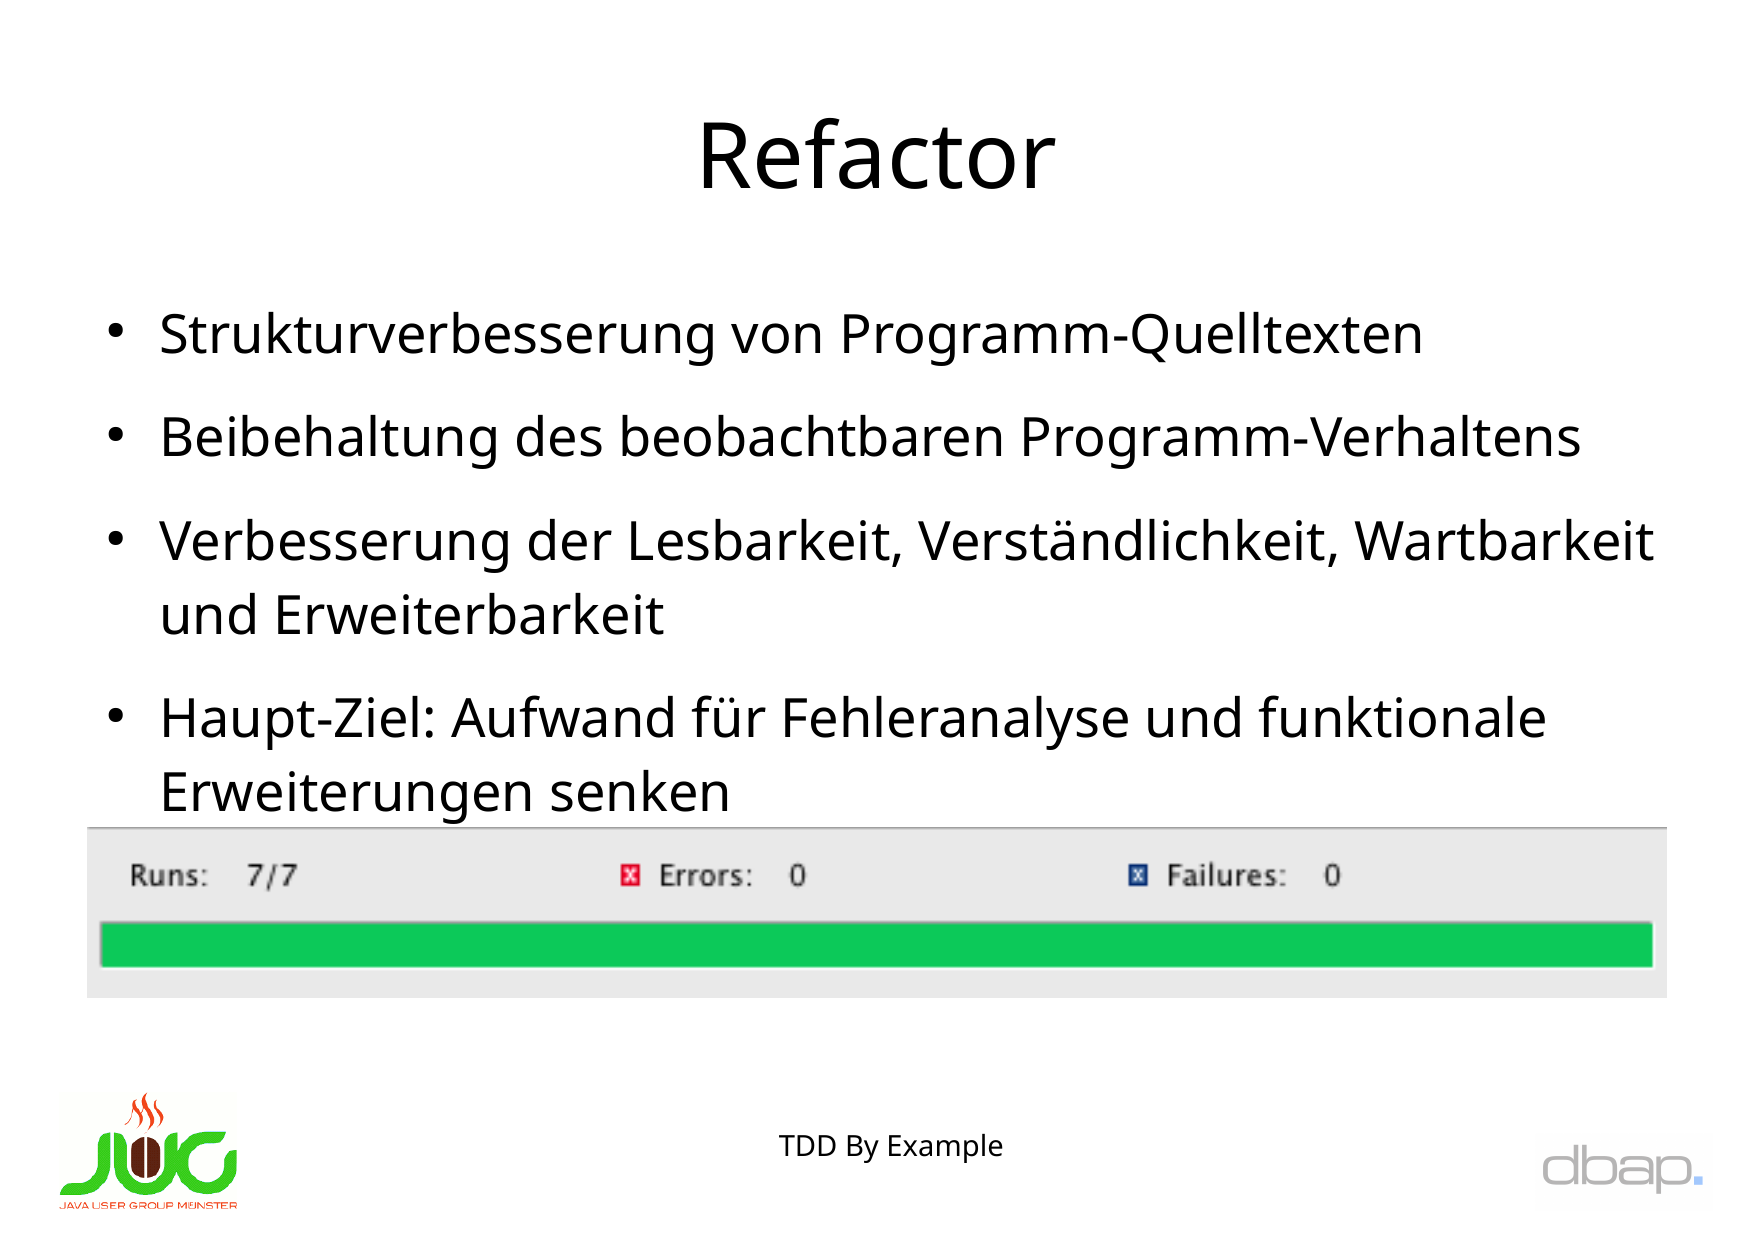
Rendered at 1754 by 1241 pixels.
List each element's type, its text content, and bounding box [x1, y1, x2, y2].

list Strukturverbesserung von Programm-Quelltexten Beibehaltung des beobachtbaren Programm-Verhaltens Verbesserung der Lesbarkeit, Verständlichkeit, Wartbarkeit und Erweiterbarkeit Haupt-Ziel: Aufwand für Fehleranalyse und funktionale Erweiterungen senken [88, 295, 1668, 746]
picture [1535, 1133, 1713, 1211]
title Refactor [87, 49, 1667, 257]
picture [87, 827, 1667, 998]
picture [59, 1092, 237, 1209]
